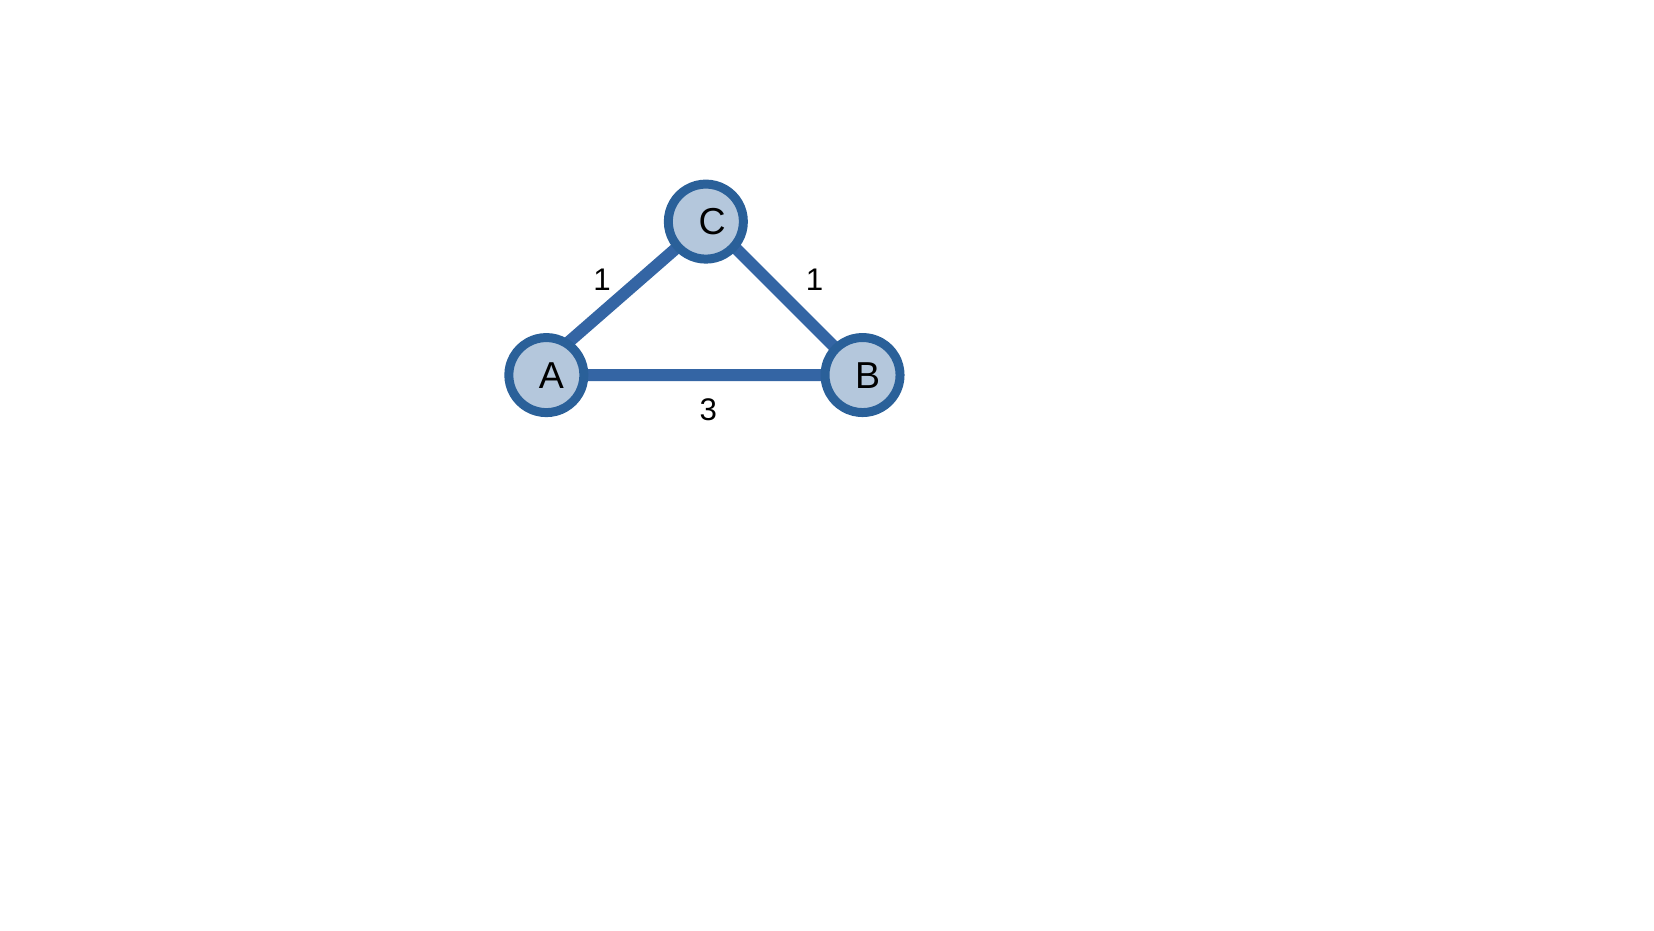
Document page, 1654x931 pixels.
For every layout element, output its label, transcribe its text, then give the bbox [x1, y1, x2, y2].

text_box C [668, 184, 744, 260]
text_box A [508, 337, 584, 413]
text_box B [825, 337, 901, 413]
text_box 1 [578, 254, 626, 305]
text_box 1 [791, 255, 839, 305]
text_box 3 [684, 384, 732, 435]
